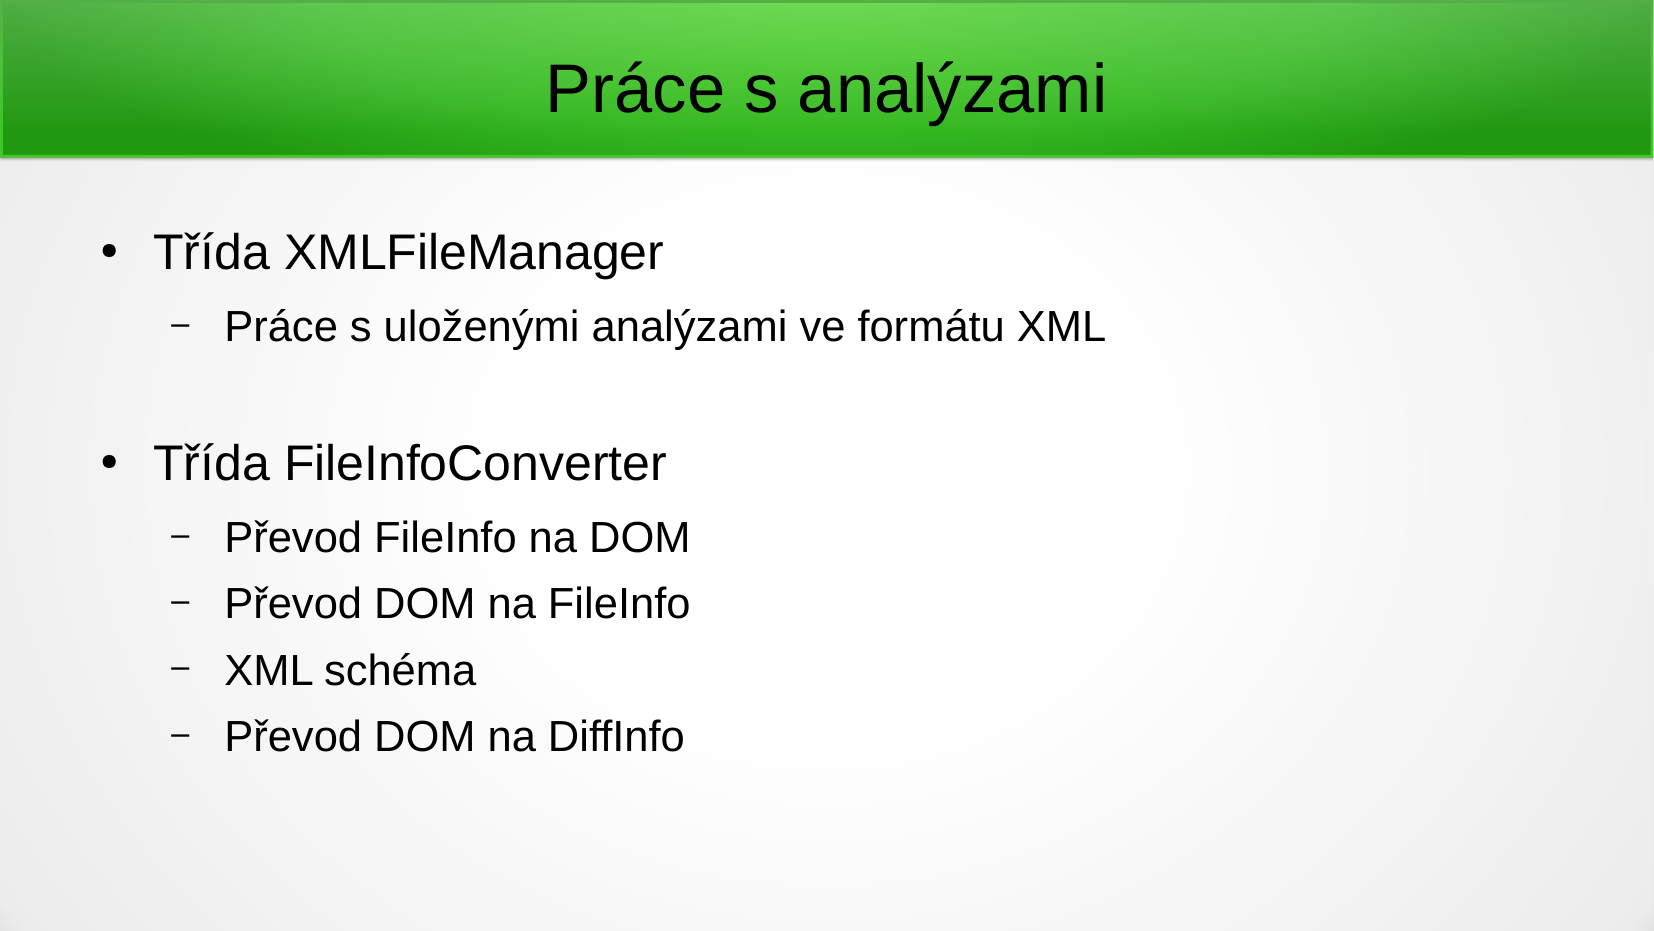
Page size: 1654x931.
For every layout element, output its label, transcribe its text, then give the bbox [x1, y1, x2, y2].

list Třída XMLFileManager Práce s uloženými analýzami ve formátu XML Třída FileInfoConverter Převod FileInfo na DOM Převod DOM na FileInfo XML schéma Převod DOM na DiffInfo [82, 224, 1571, 764]
title Práce s analýzami [82, 35, 1571, 142]
